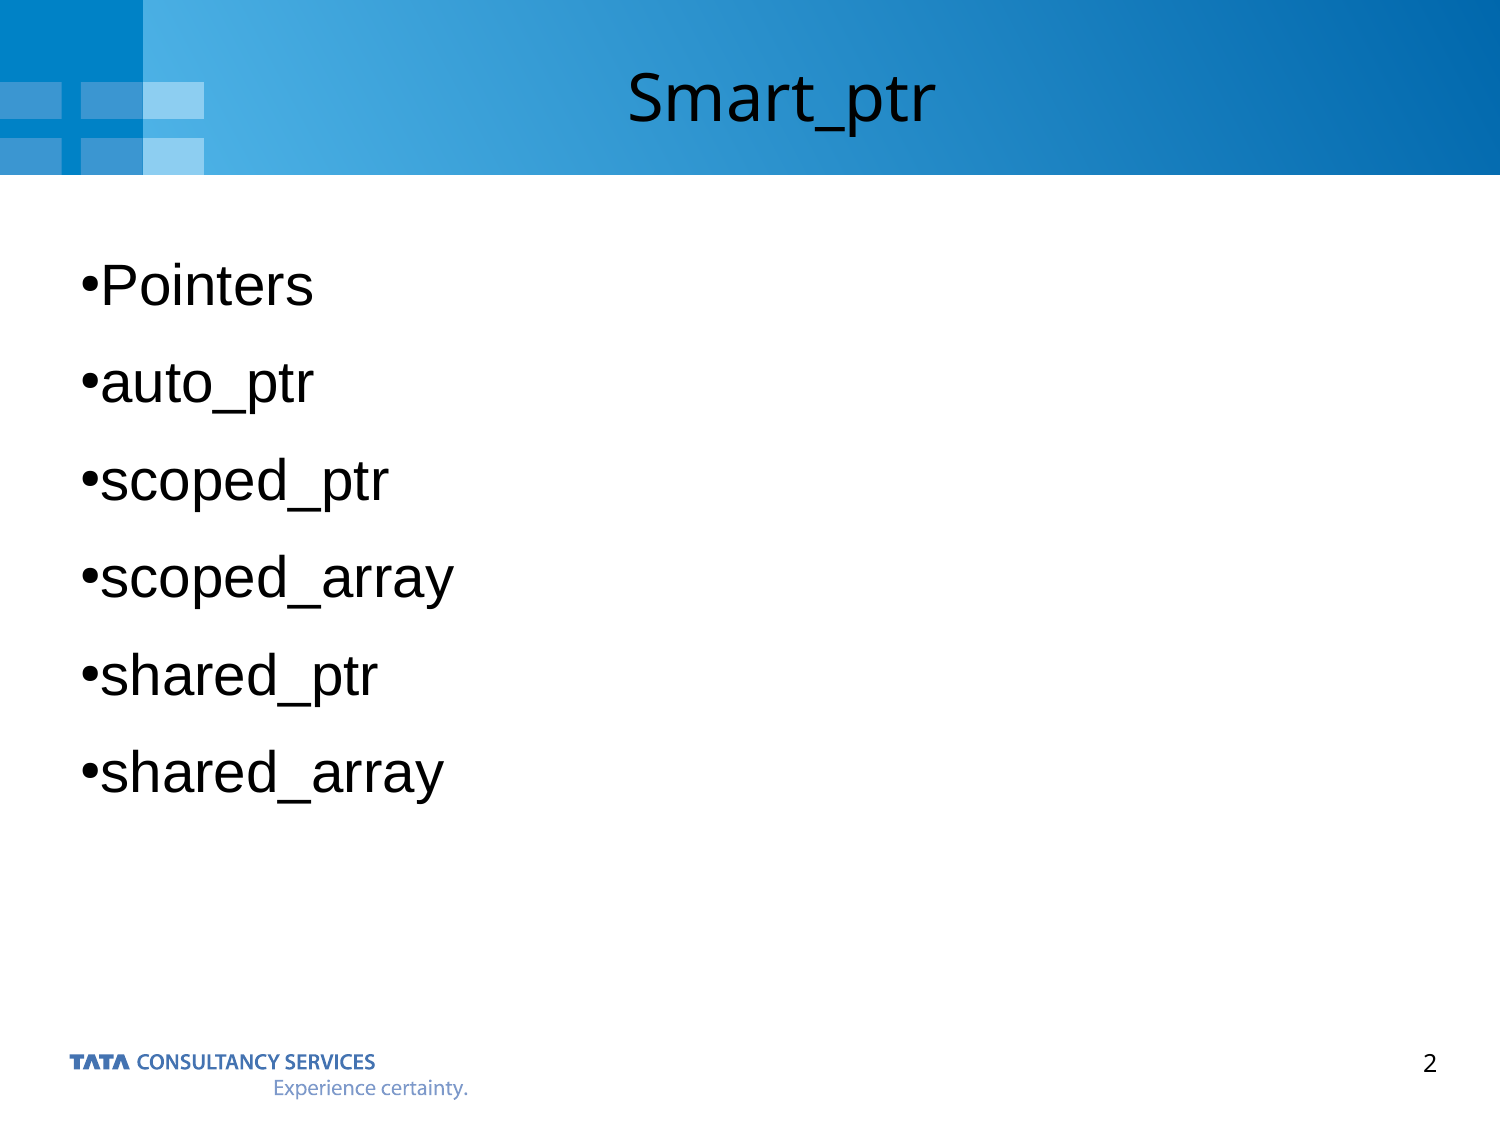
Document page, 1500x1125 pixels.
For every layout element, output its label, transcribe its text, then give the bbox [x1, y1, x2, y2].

text_box Pointers auto_ptr scoped_ptr scoped_array shared_ptr shared_array [47, 212, 1453, 1004]
text_box Smart_ptr [200, 1, 1347, 189]
